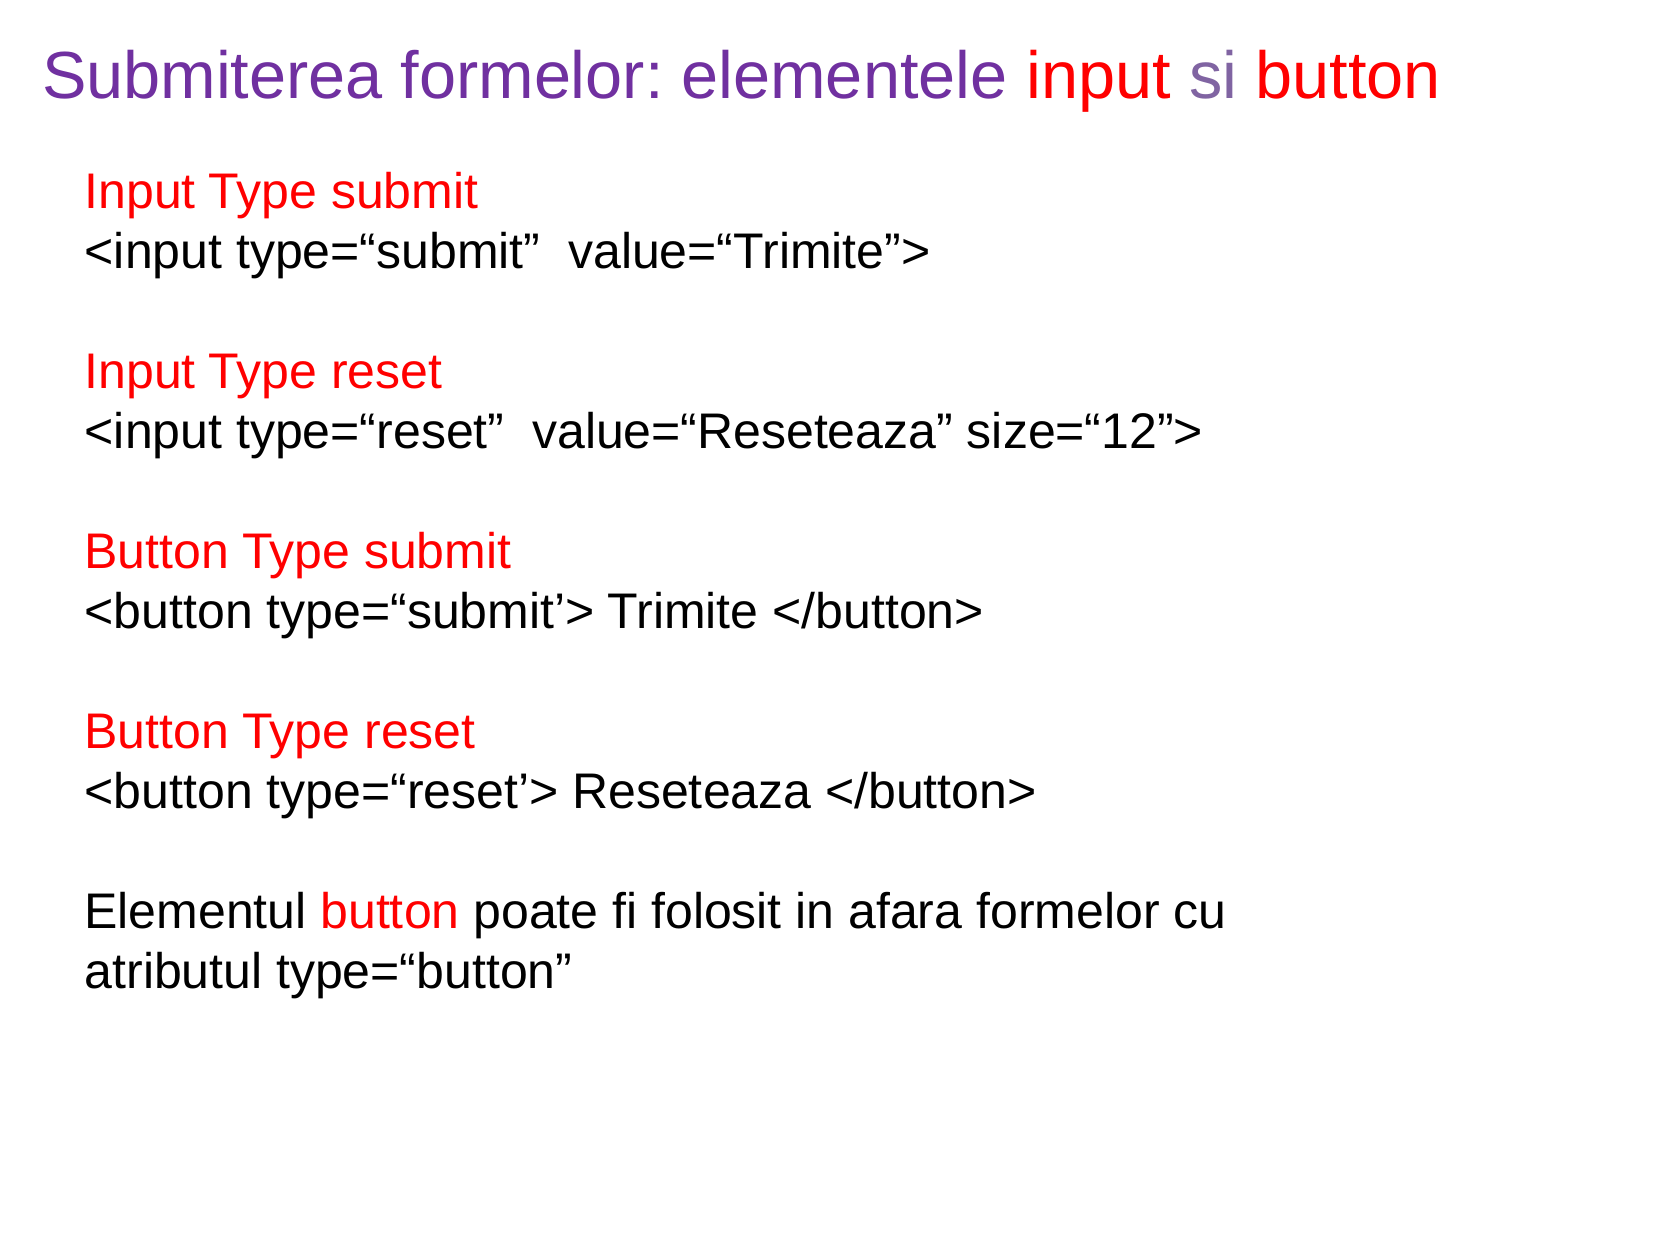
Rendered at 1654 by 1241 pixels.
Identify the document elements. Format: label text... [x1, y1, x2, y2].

text_box Input Type submit <input type=“submit” value=“Trimite”> Input Type reset <input type=“reset” value=“Reseteaza” size=“12”> Button Type submit <button type=“submit’> Trimite </button> Button Type reset <button type=“reset’> Reseteaza </button> Elementul button poate fi folosit in afara formelor cu atributul type=“button” [69, 151, 1654, 1182]
text_box Submiterea formelor: elementele input si button [27, 24, 1623, 170]
